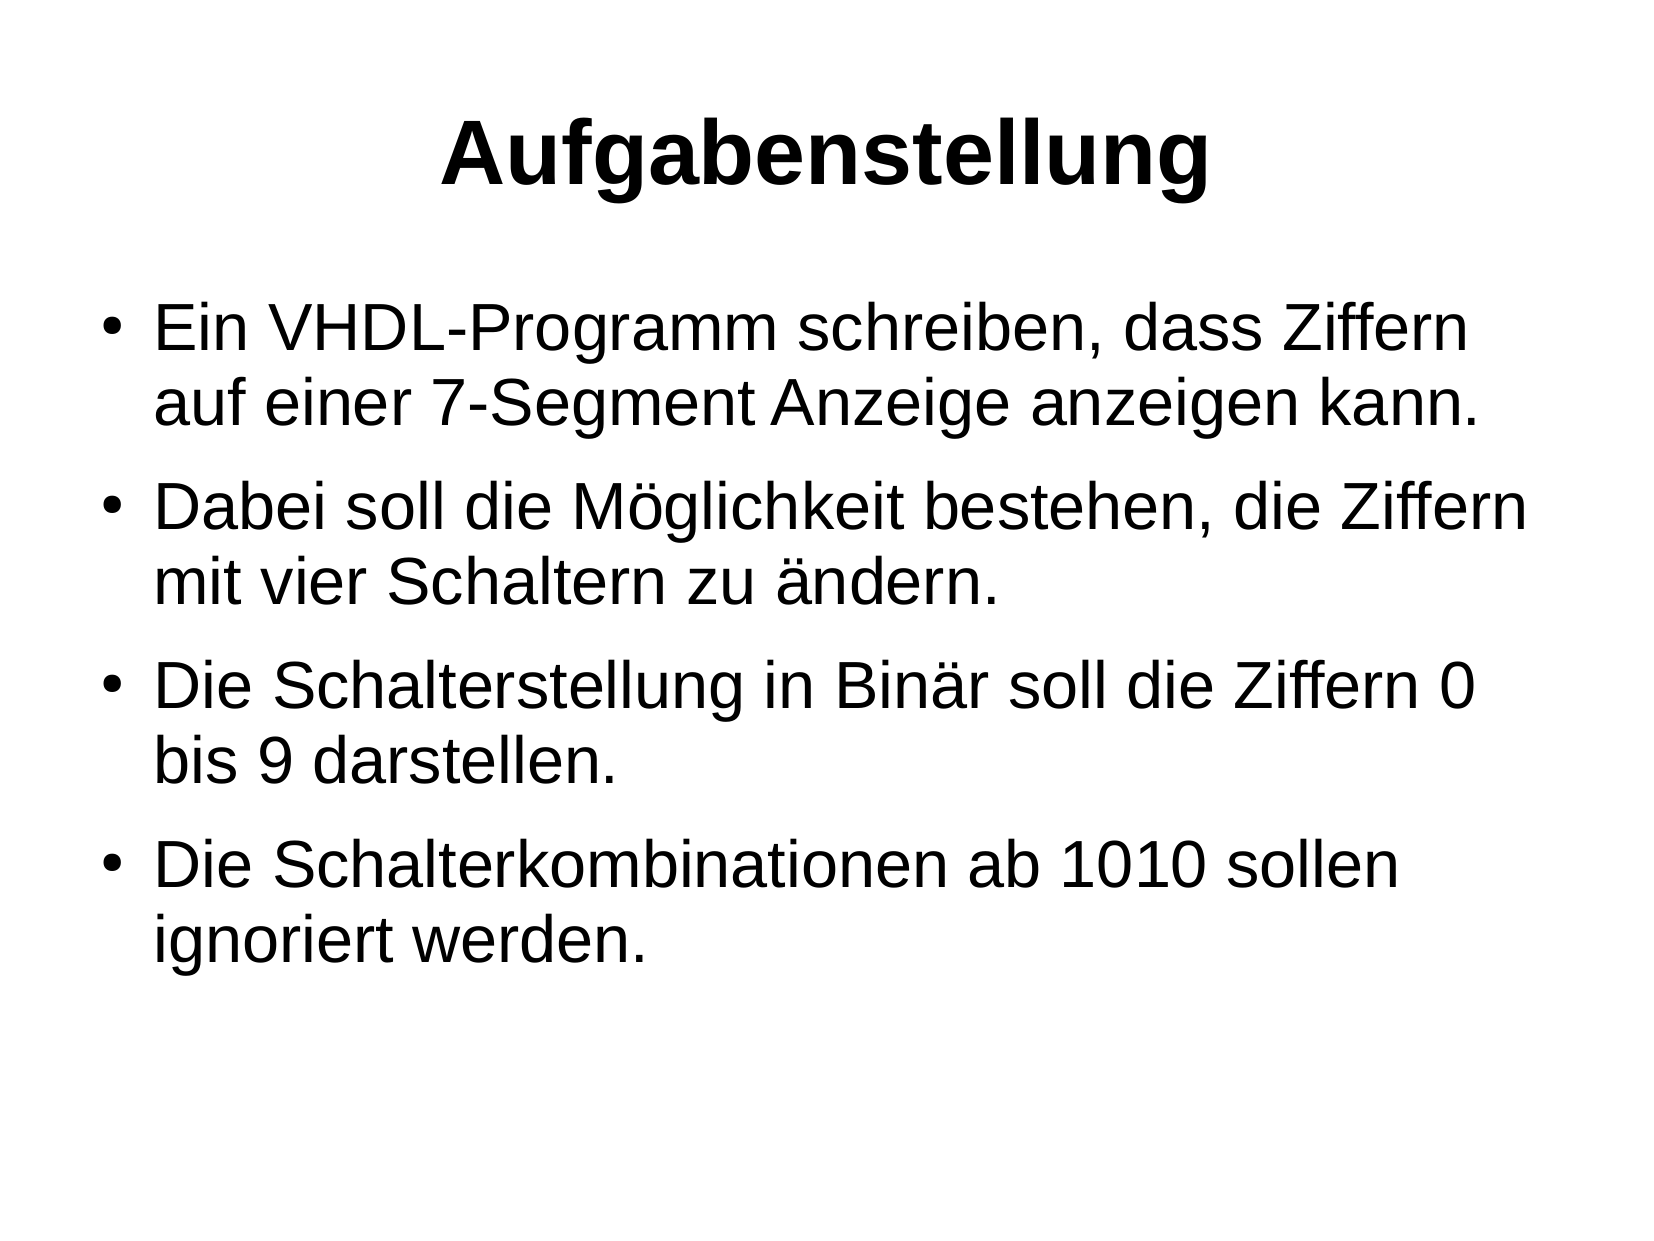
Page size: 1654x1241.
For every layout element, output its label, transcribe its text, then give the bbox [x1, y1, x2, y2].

list Ein VHDL-Programm schreiben, dass Ziffern auf einer 7-Segment Anzeige anzeigen kann. Dabei soll die Möglichkeit bestehen, die Ziffern mit vier Schaltern zu ändern. Die Schalterstellung in Binär soll die Ziffern 0 bis 9 darstellen. Die Schalterkombinationen ab 1010 sollen ignoriert werden. [82, 290, 1571, 1010]
title Aufgabenstellung [82, 49, 1571, 257]
